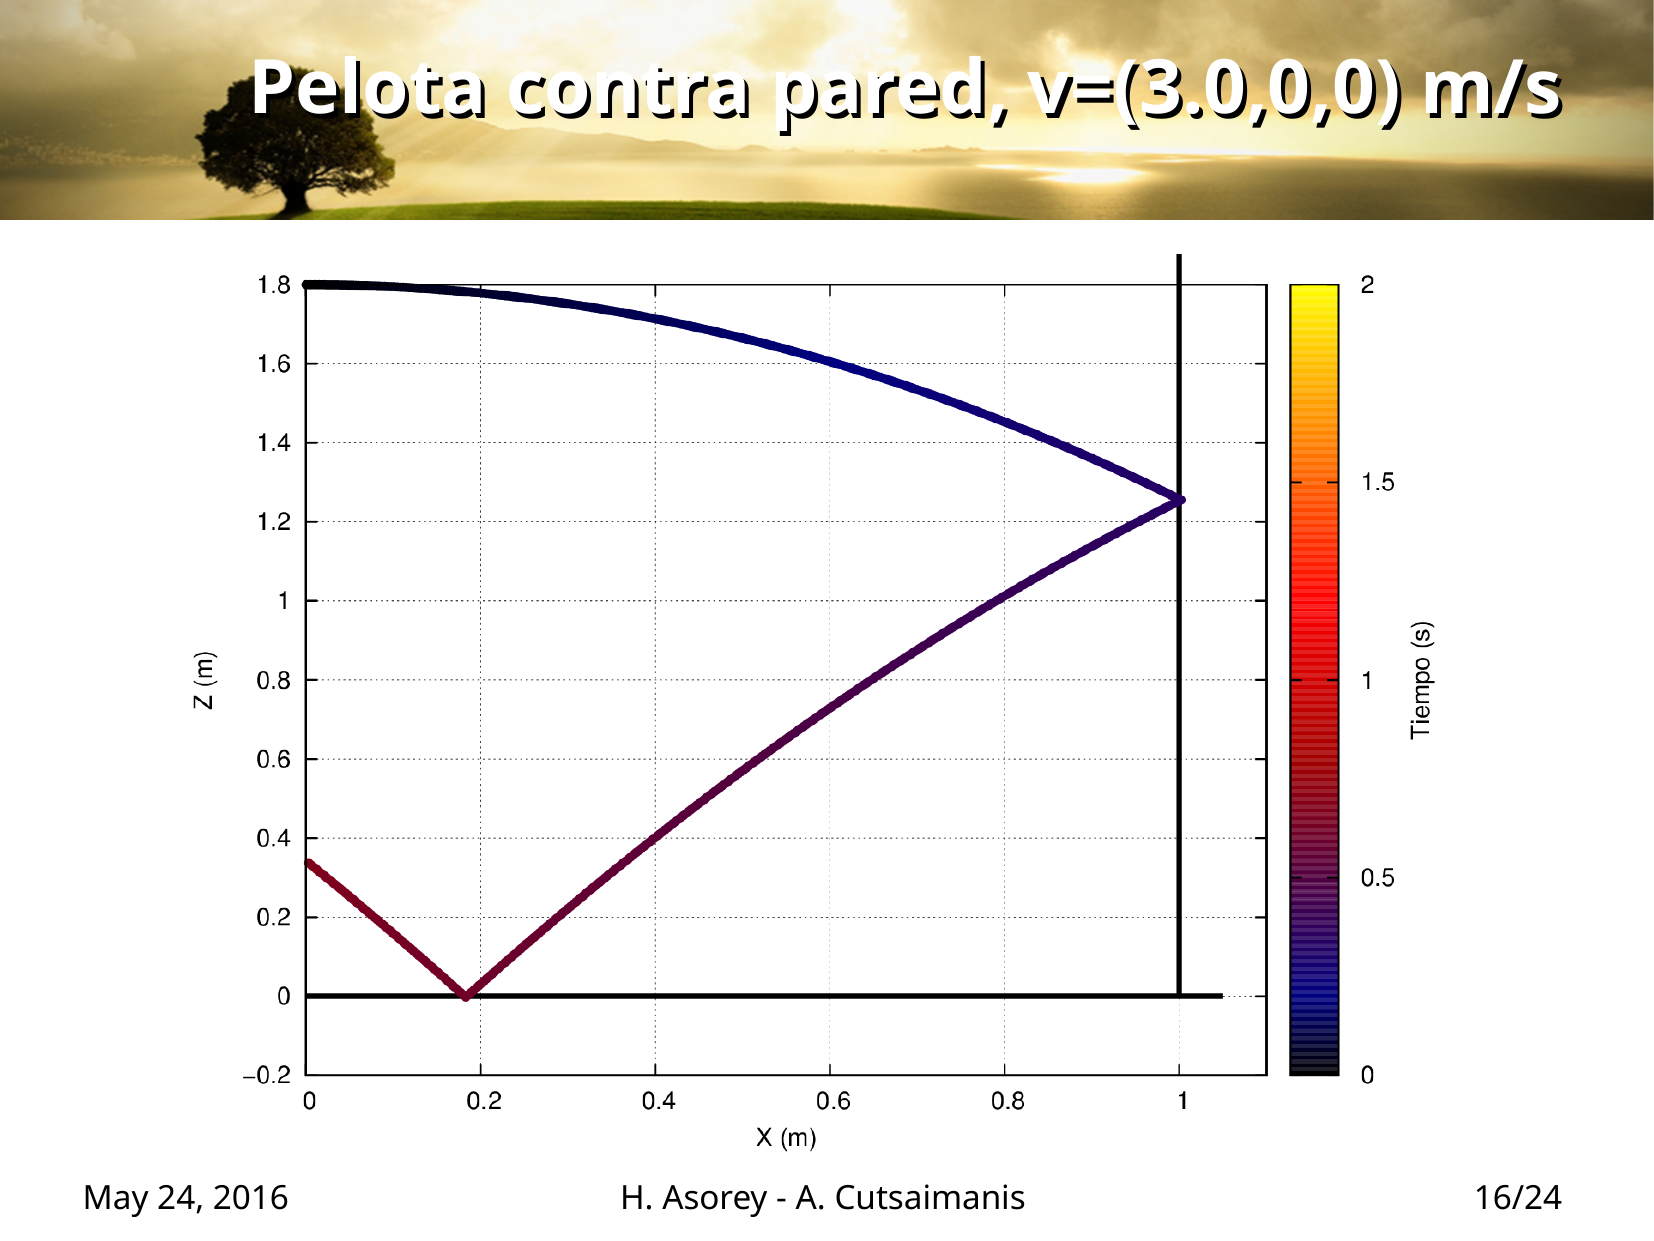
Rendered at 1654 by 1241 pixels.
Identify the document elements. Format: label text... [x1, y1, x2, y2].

picture [183, 254, 1470, 1156]
picture [0, 0, 1654, 220]
title Pelota contra pared, v=(3.0,0,0) m/s [75, 19, 1564, 151]
